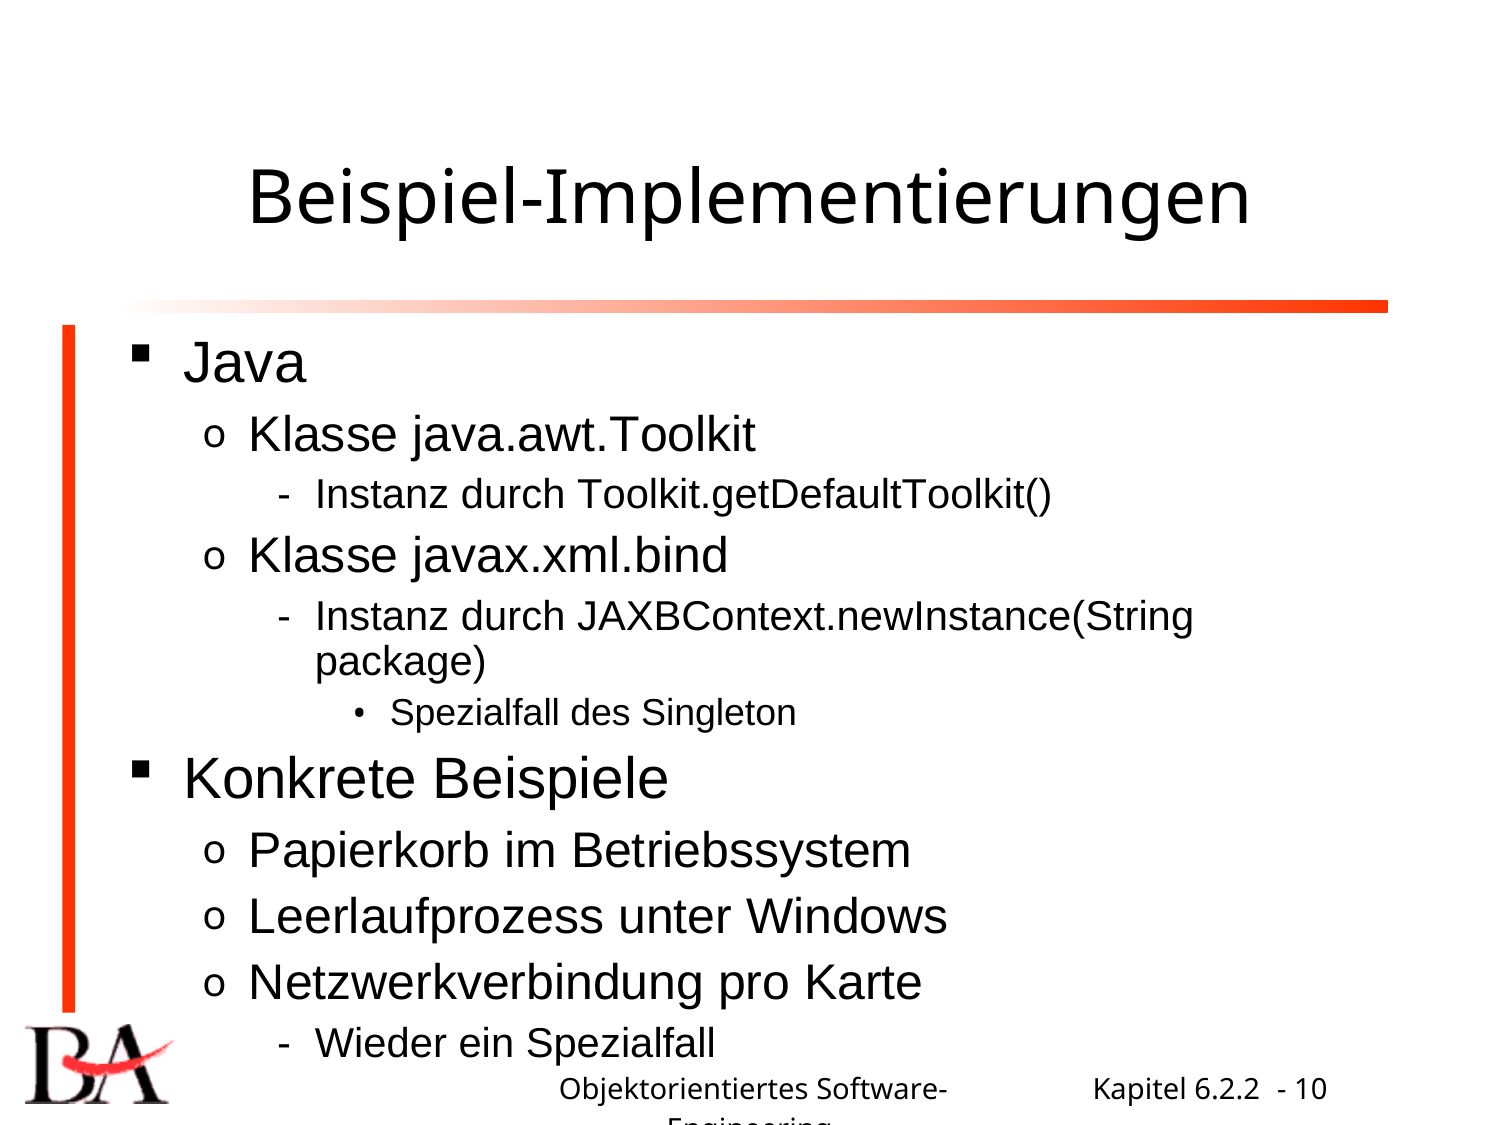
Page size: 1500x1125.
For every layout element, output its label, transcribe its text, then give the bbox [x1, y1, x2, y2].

picture [24, 1024, 175, 1104]
title Beispiel-Implementierungen [112, 99, 1388, 288]
list Java Klasse java.awt.Toolkit Instanz durch Toolkit.getDefaultToolkit() Klasse javax.xml.bind Instanz durch JAXBContext.newInstance(String package) Spezialfall des Singleton Konkrete Beispiele Papierkorb im Betriebssystem Leerlaufprozess unter Windows Netzwerkverbindung pro Karte Wieder ein Spezialfall [112, 324, 1388, 1074]
